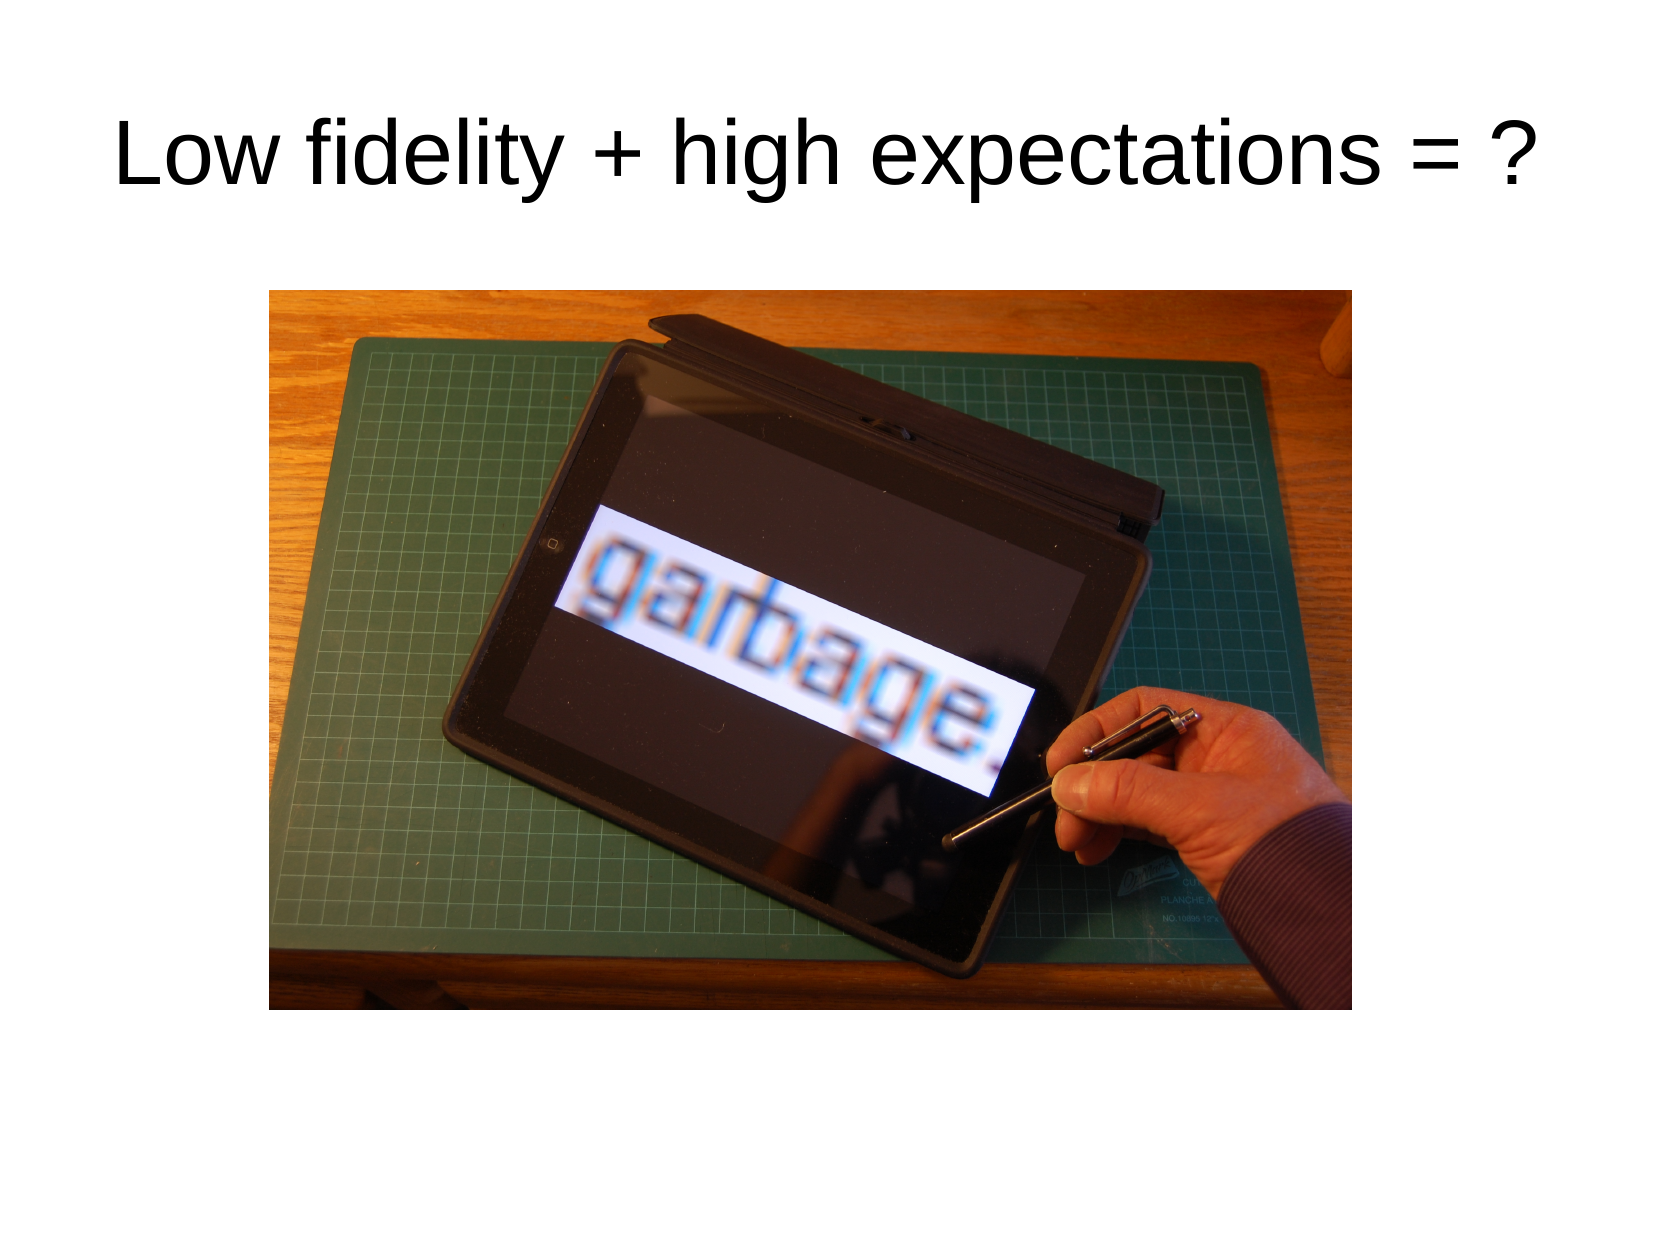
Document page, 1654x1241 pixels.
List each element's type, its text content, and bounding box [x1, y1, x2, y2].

picture [269, 290, 1352, 1010]
title Low fidelity + high expectations = ? [82, 44, 1571, 262]
